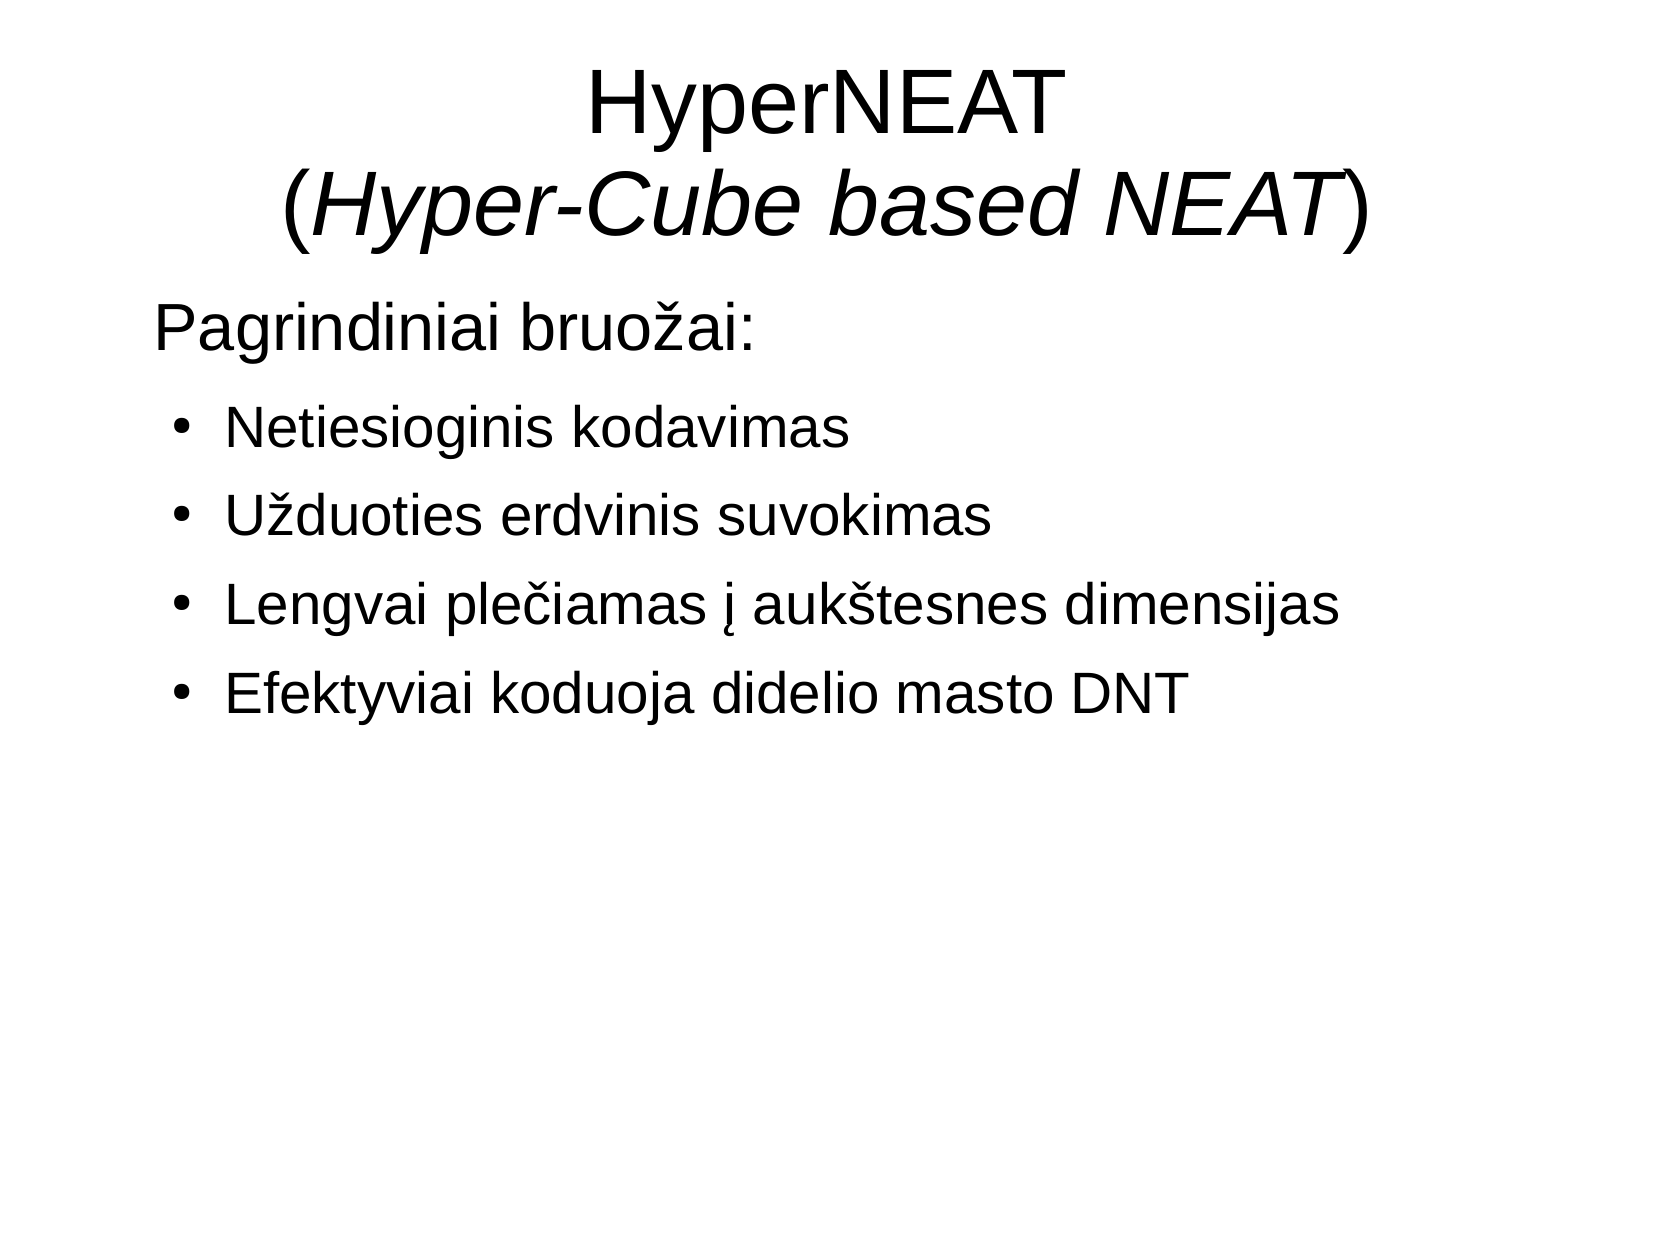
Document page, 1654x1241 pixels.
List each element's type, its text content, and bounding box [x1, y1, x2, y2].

title HyperNEAT (Hyper-Cube based NEAT) [82, 49, 1571, 257]
list Pagrindiniai bruožai: Netiesioginis kodavimas Užduoties erdvinis suvokimas Lengvai plečiamas į aukštesnes dimensijas Efektyviai koduoja didelio masto DNT [82, 290, 1571, 1010]
